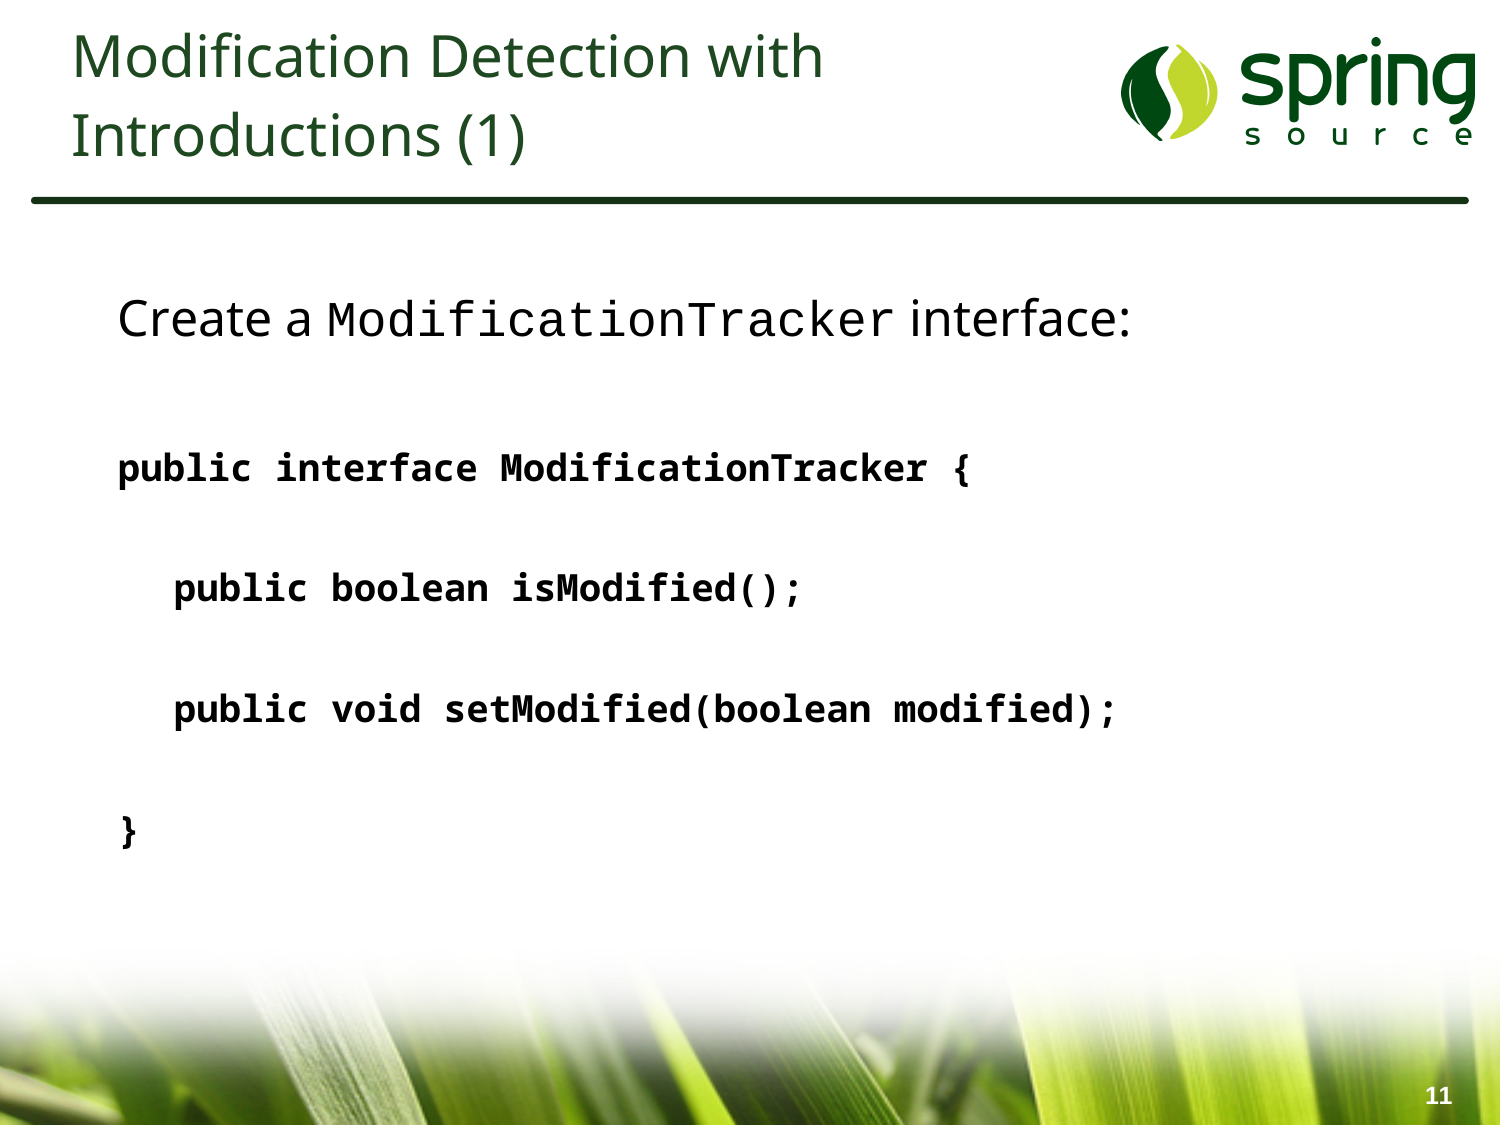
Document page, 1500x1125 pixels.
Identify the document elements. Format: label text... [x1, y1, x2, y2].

picture [1121, 37, 1475, 145]
title Modification Detection with Introductions (1) [56, 13, 1089, 176]
picture [0, 944, 1500, 1125]
list Create a ModificationTracker interface: public interface ModificationTracker { public boolean isModified(); public void setModified(boolean modified); } [103, 275, 1394, 938]
